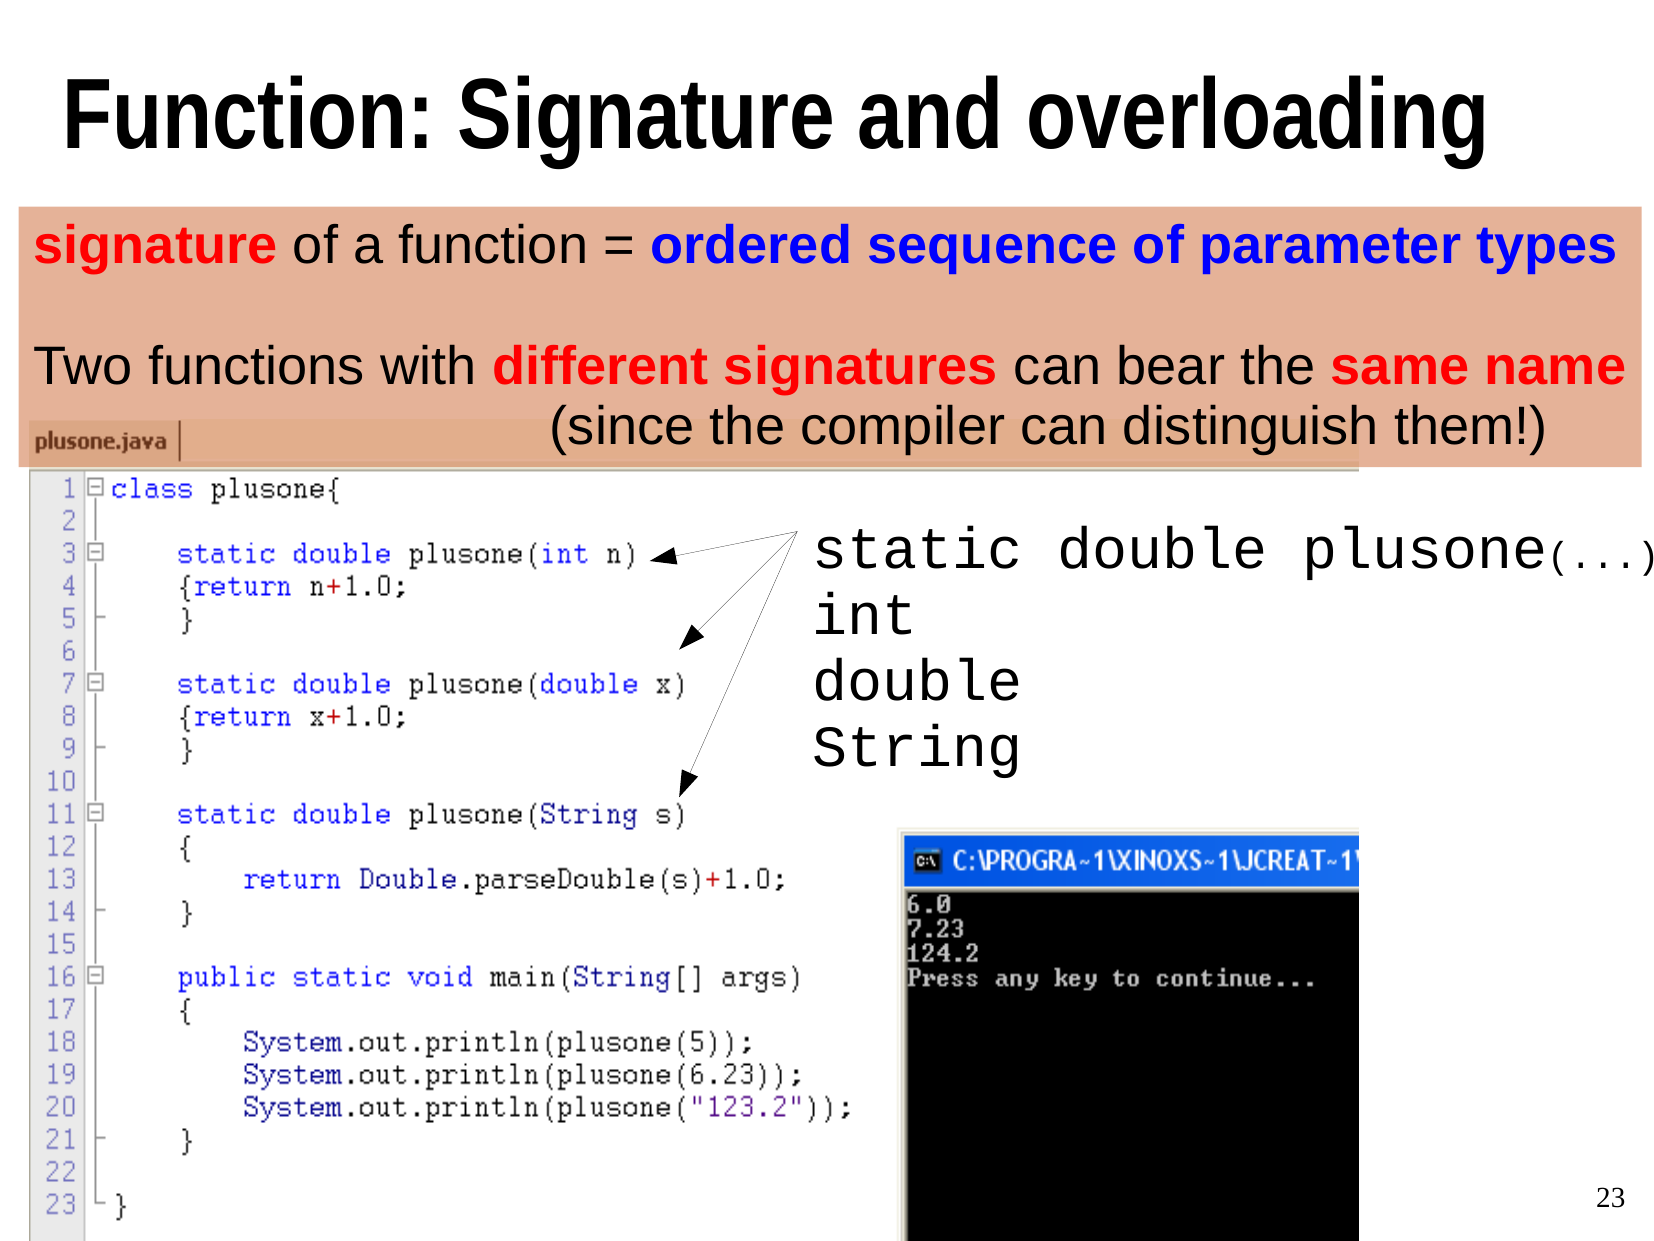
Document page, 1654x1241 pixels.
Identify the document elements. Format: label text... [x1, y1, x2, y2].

text_box [295, 620, 355, 692]
text_box Function: Signature and overloading [48, 48, 1506, 178]
picture [29, 468, 1359, 1241]
text_box static double plusone(...) int double String [797, 512, 1654, 779]
text_box signature of a function = ordered sequence of parameter types Two functions with different signatures can bear the same name (since the compiler can distinguish them!) [18, 206, 1642, 468]
